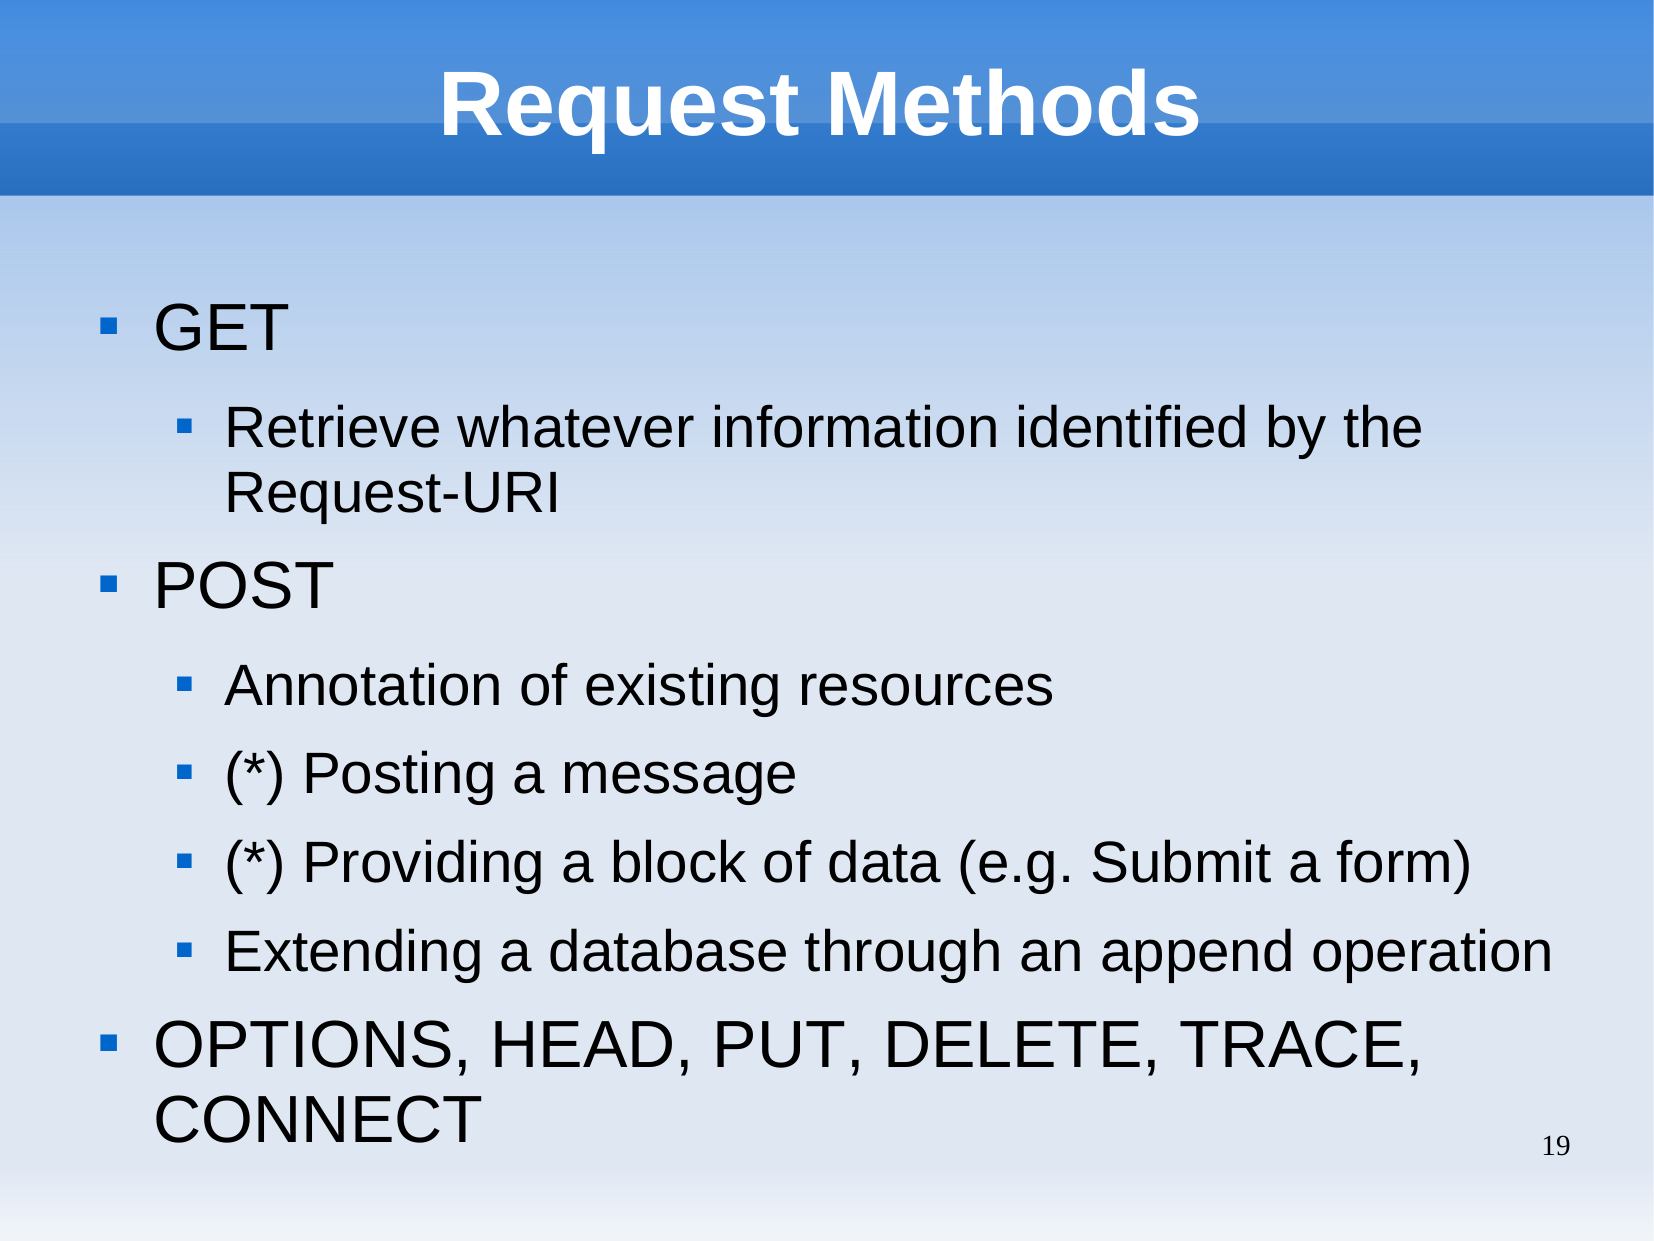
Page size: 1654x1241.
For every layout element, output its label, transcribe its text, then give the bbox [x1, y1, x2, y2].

picture [0, 0, 1654, 1241]
title Request Methods [76, 0, 1565, 208]
list GET Retrieve whatever information identified by the Request-URI POST Annotation of existing resources (*) Posting a message (*) Providing a block of data (e.g. Submit a form) Extending a database through an append operation OPTIONS, HEAD, PUT, DELETE, TRACE, CONNECT [82, 290, 1571, 1157]
